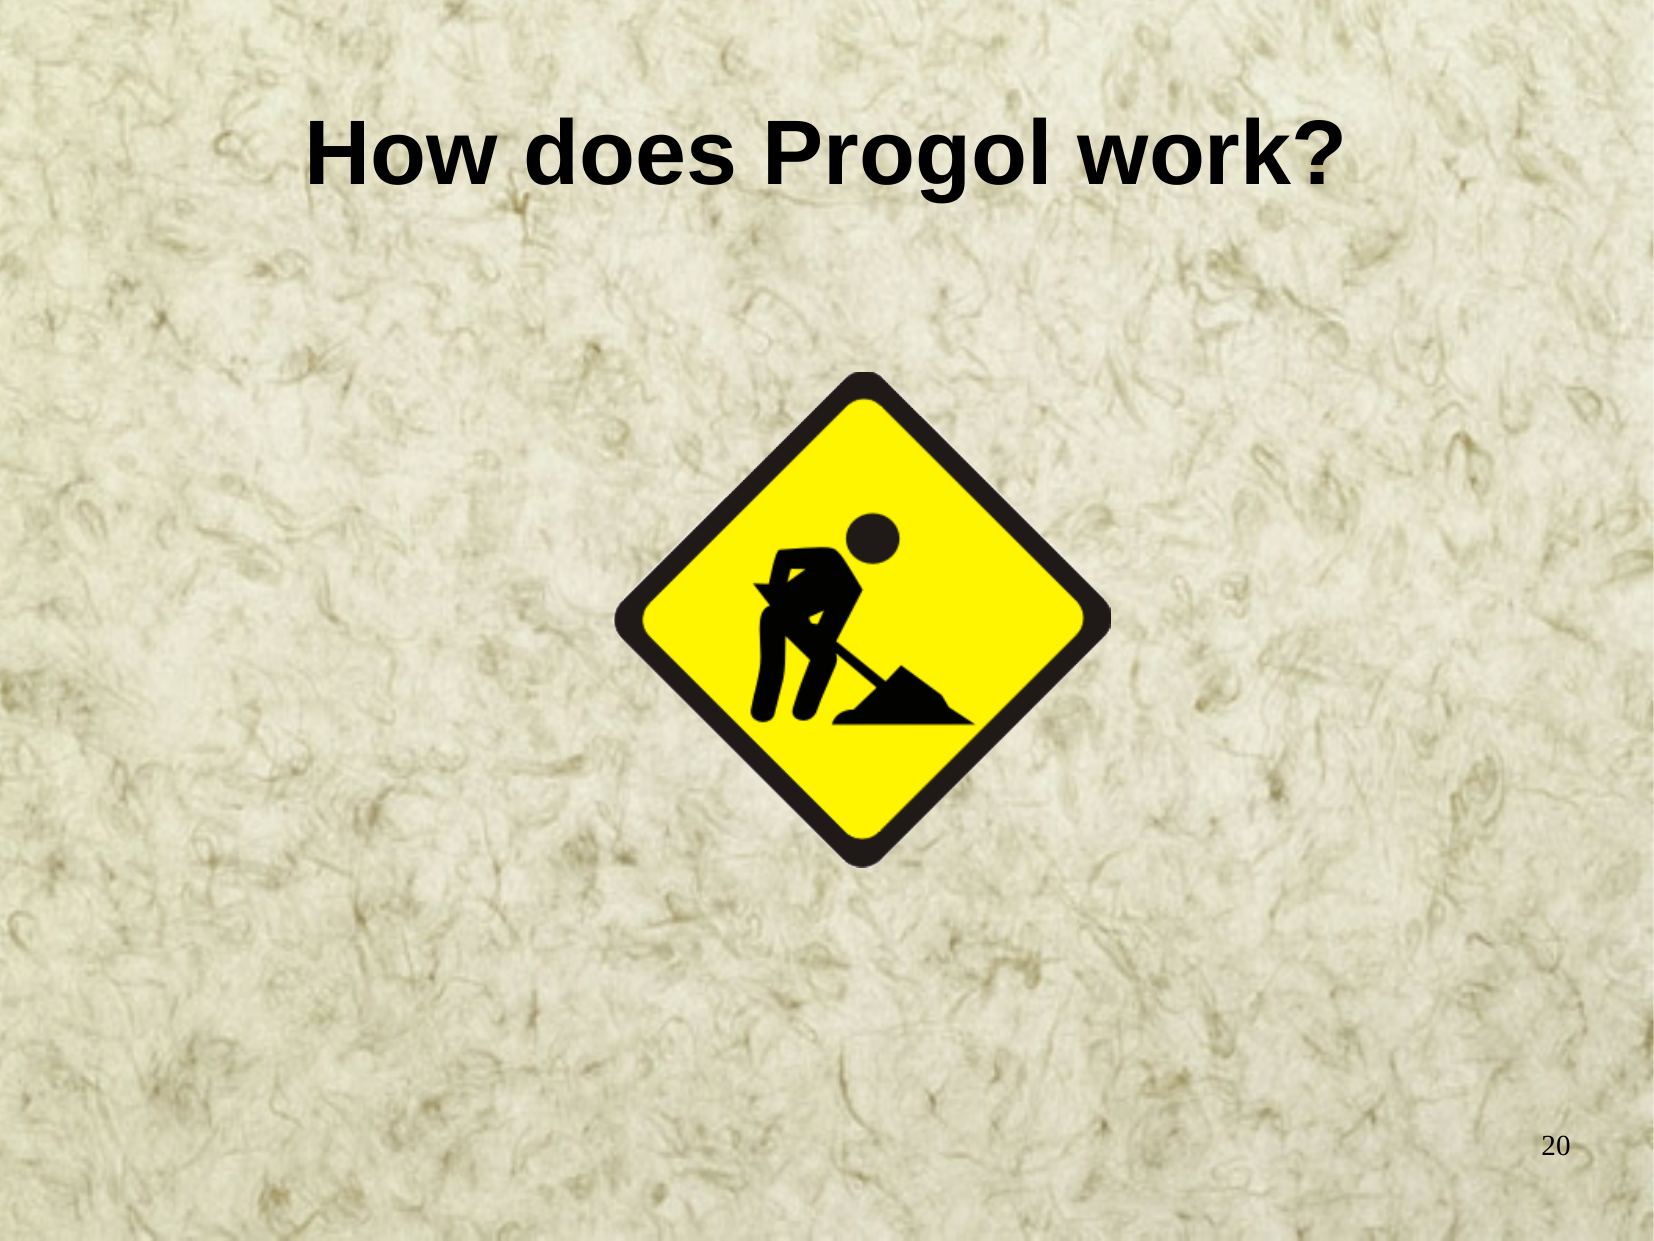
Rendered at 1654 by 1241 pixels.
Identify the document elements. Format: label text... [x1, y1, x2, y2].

picture [0, 0, 1654, 1241]
title How does Progol work? [82, 56, 1571, 250]
